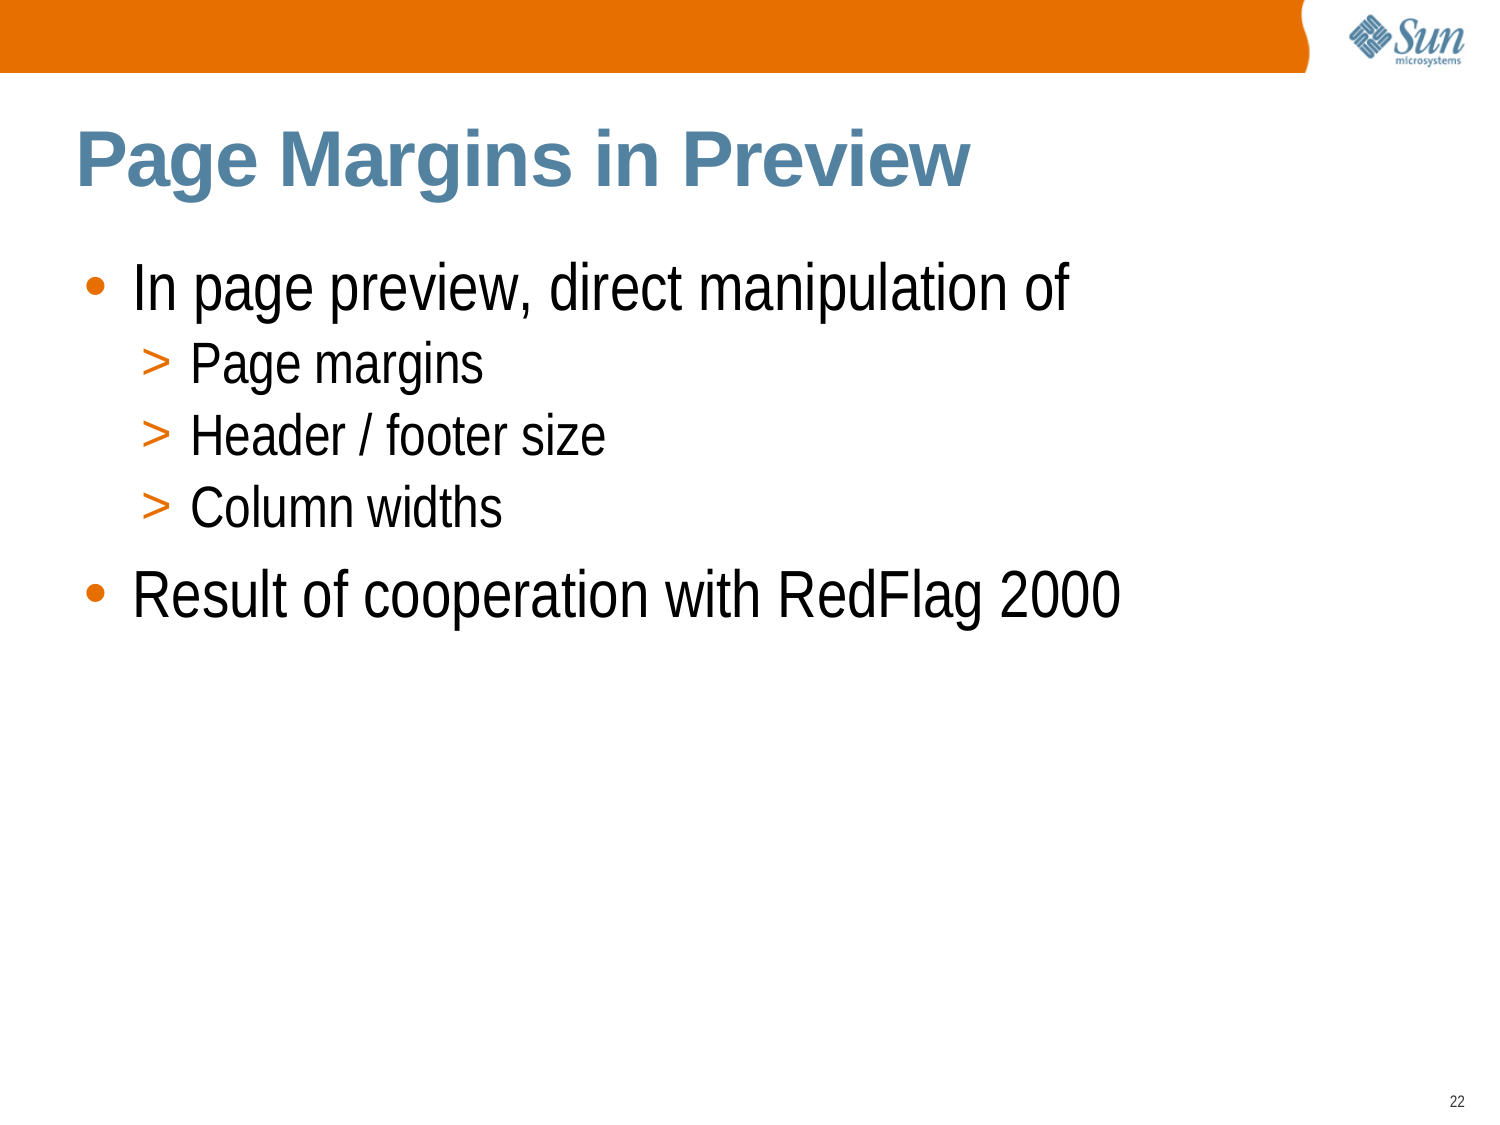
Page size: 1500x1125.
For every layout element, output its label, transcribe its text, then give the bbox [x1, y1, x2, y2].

picture [0, 0, 1500, 73]
list In page preview, direct manipulation of Page margins Header / footer size Column widths Result of cooperation with RedFlag 2000 [64, 258, 1401, 1062]
title Page Margins in Preview [75, 123, 1437, 227]
